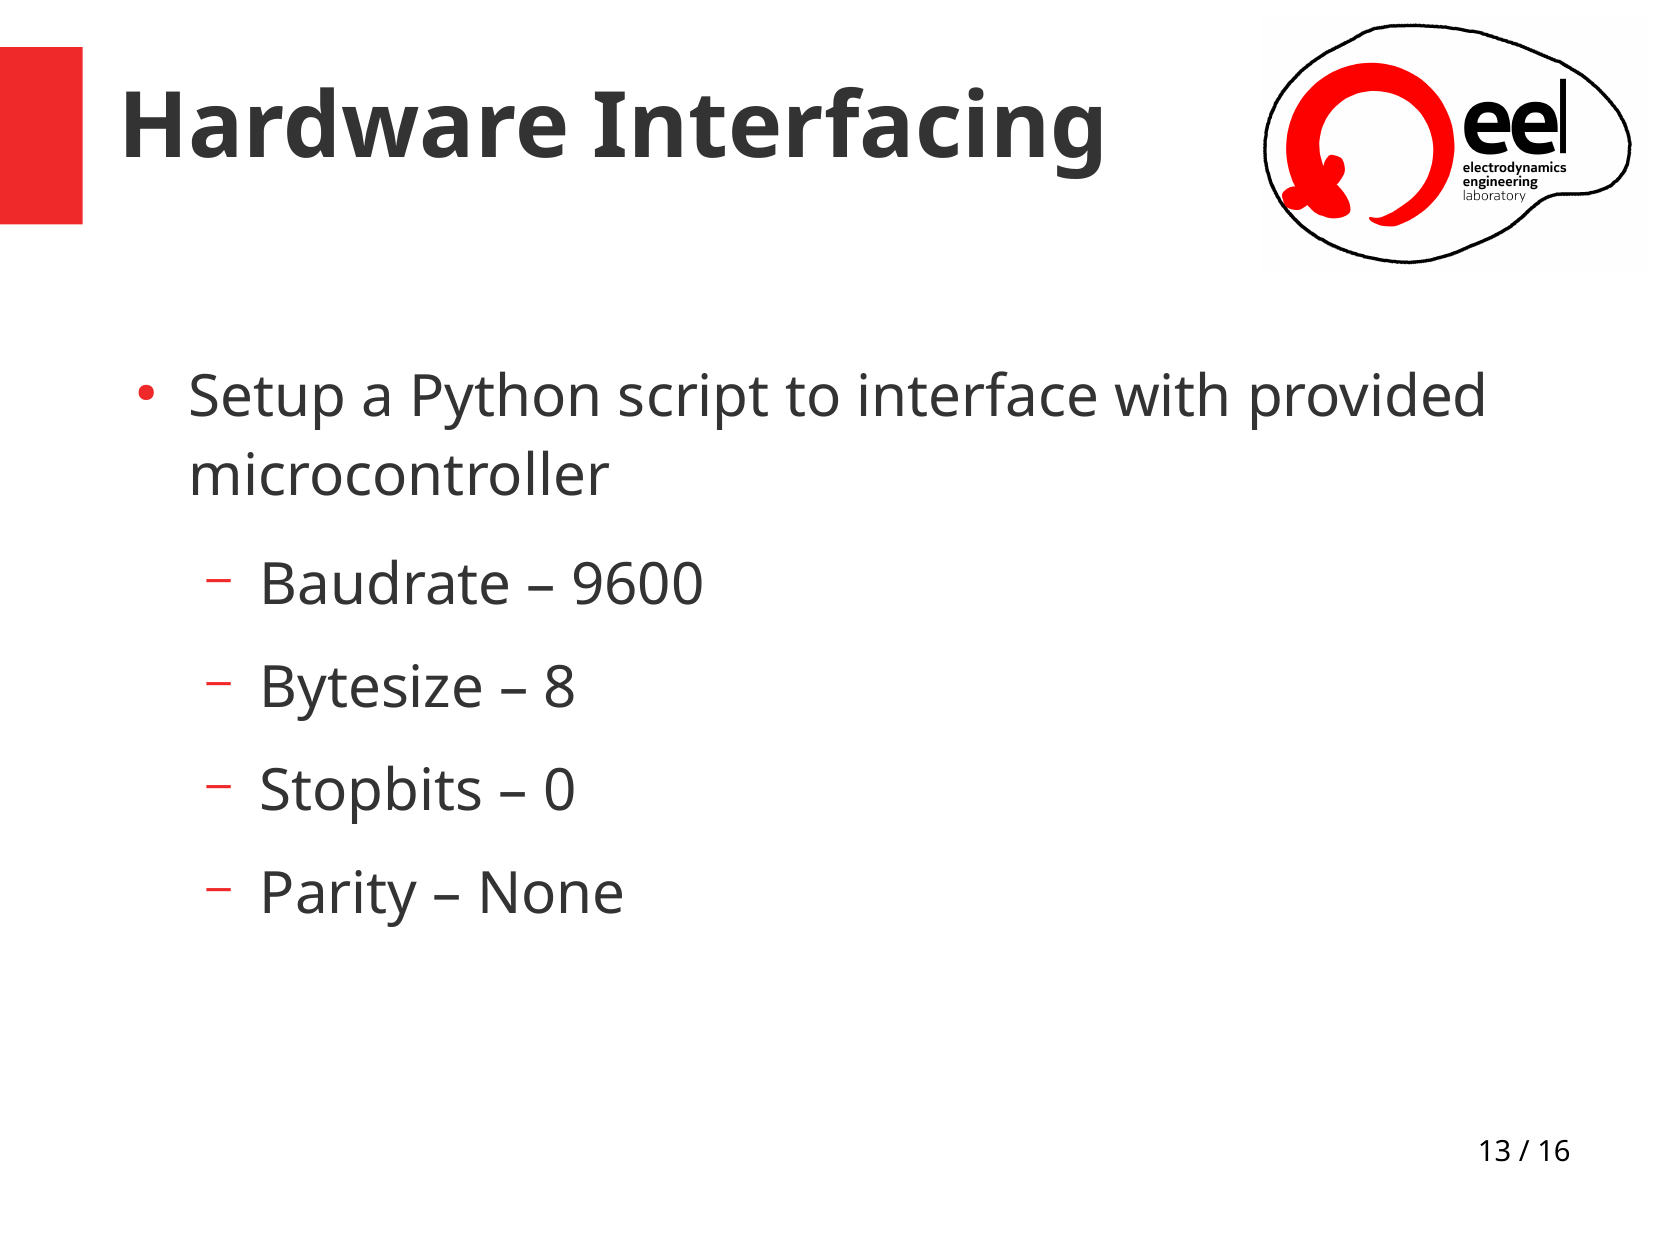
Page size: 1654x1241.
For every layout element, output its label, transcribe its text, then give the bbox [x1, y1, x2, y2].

title Hardware Interfacing [118, 49, 1260, 257]
picture [1260, 15, 1648, 274]
list Setup a Python script to interface with provided microcontroller Baudrate – 9600 Bytesize – 8 Stopbits – 0 Parity – None [118, 354, 1536, 1074]
